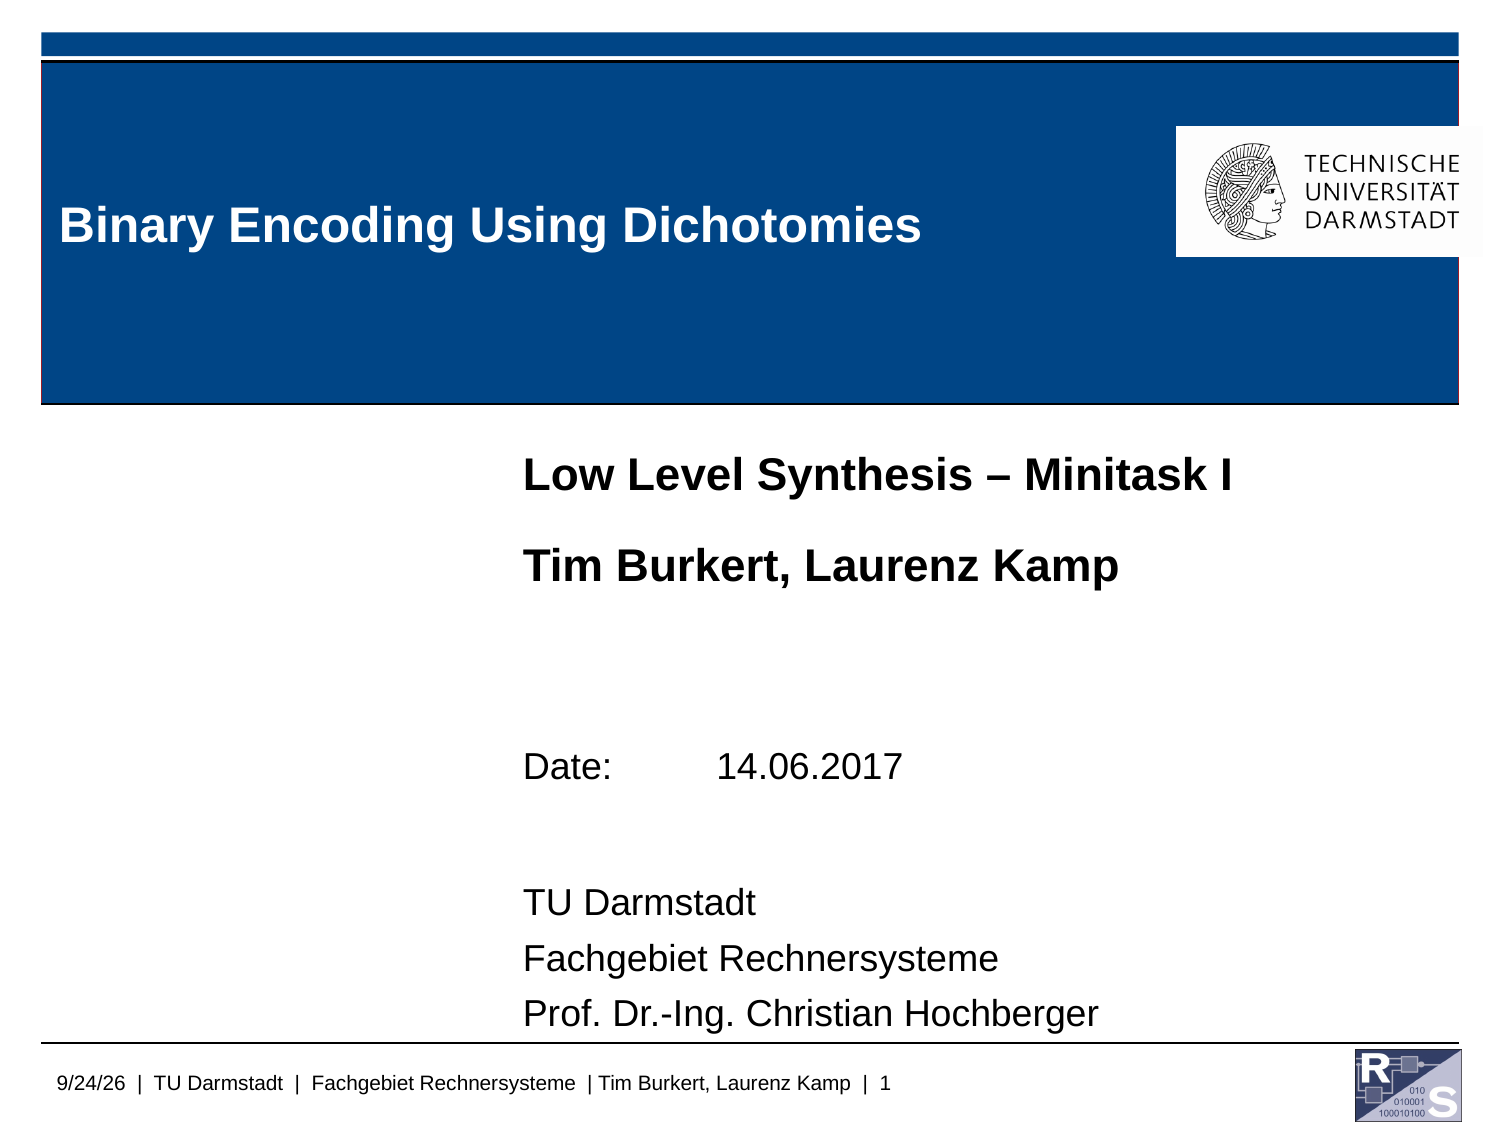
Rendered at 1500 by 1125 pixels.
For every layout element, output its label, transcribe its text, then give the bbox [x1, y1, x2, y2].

text_box Low Level Synthesis – Minitask I Tim Burkert, Laurenz Kamp Date: 14.06.2017 TU Darmstadt Fachgebiet Rechnersysteme Prof. Dr.-Ing. Christian Hochberger [437, 436, 1459, 1047]
title Binary Encoding Using Dichotomies [59, 73, 1149, 378]
picture [1355, 1049, 1462, 1122]
